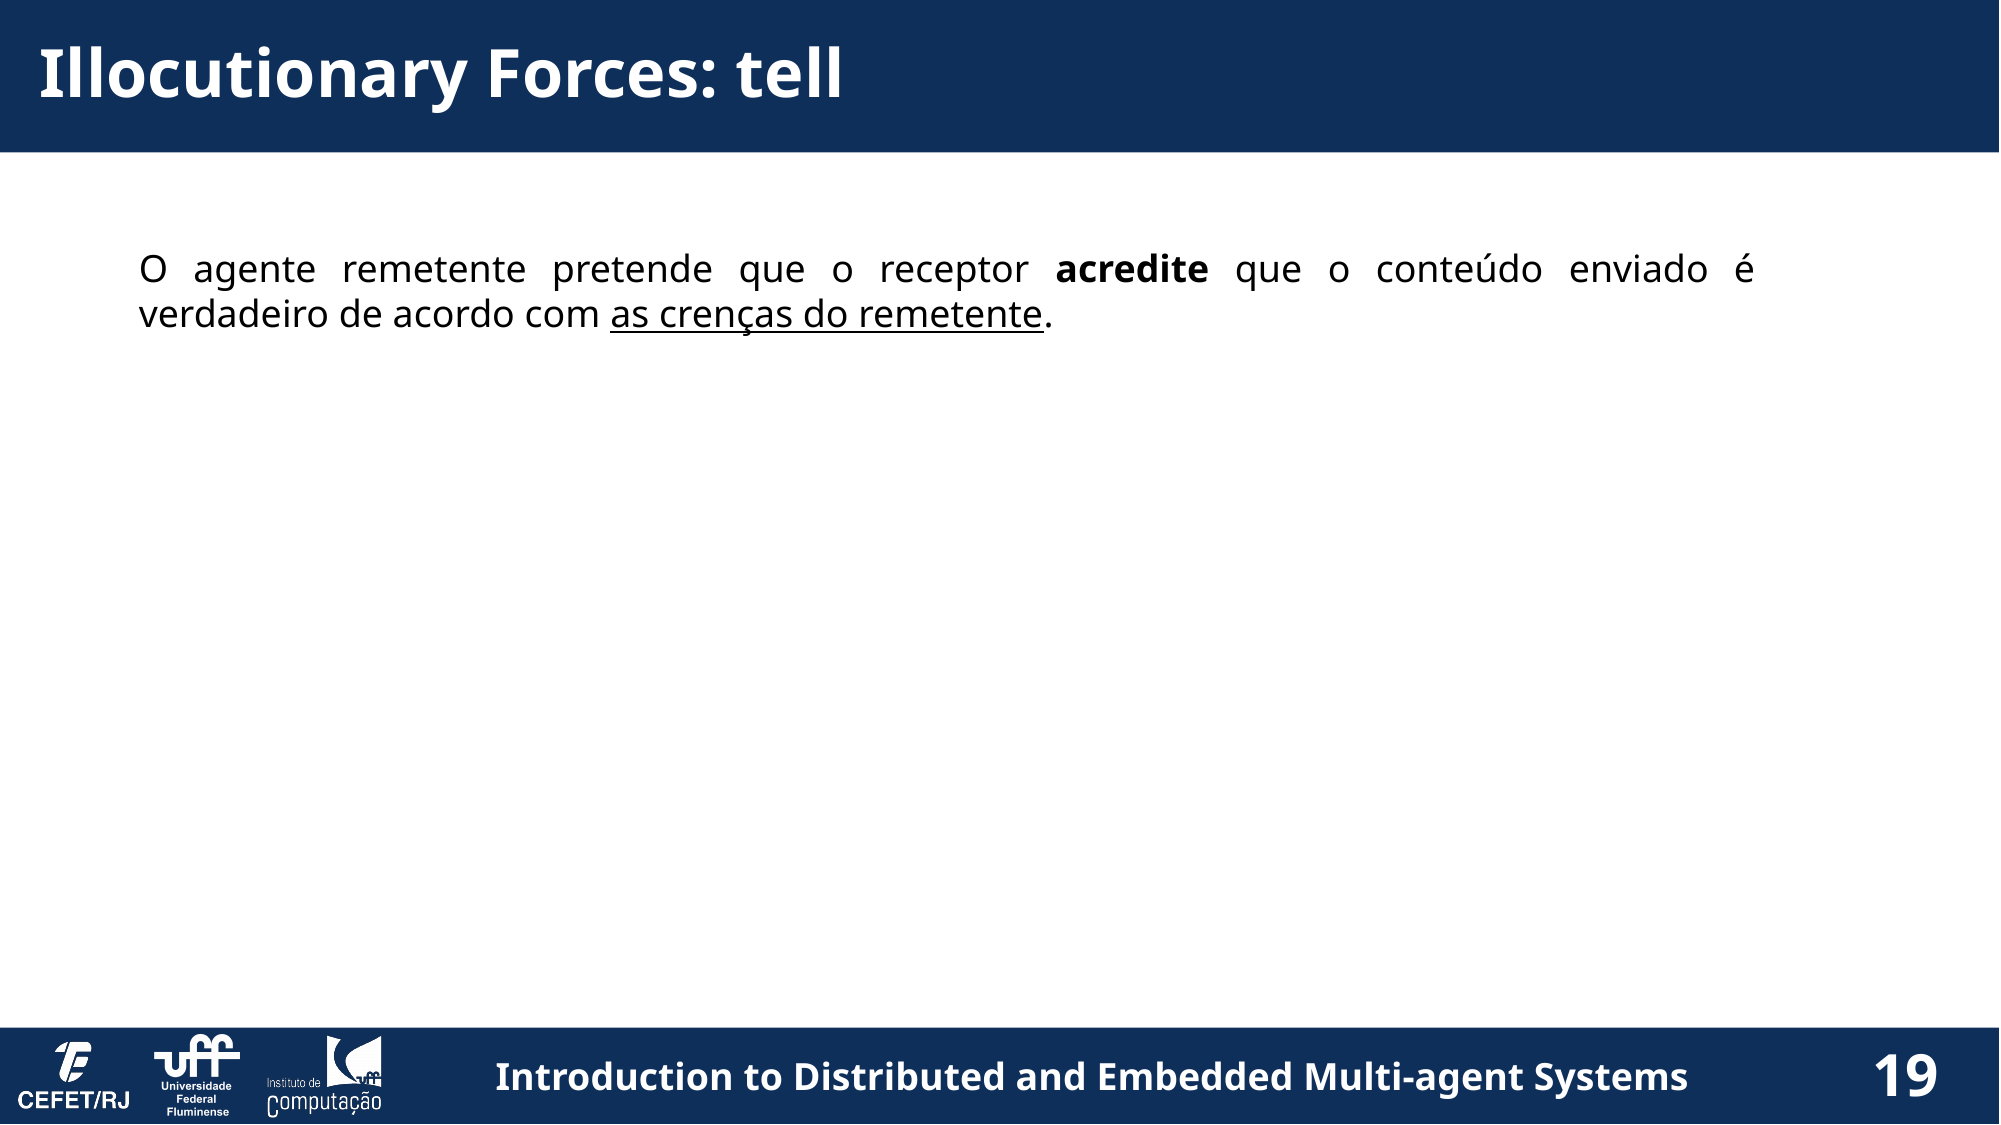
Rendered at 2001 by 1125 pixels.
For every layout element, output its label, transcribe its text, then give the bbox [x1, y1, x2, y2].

text_box Illocutionary Forces: tell [25, 23, 1999, 119]
text_box O agente remetente pretende que o receptor acredite que o conteúdo enviado é verdadeiro de acordo com as crenças do remetente. [123, 237, 1771, 343]
picture [265, 1033, 383, 1118]
picture [153, 1033, 241, 1121]
picture [18, 1021, 129, 1125]
